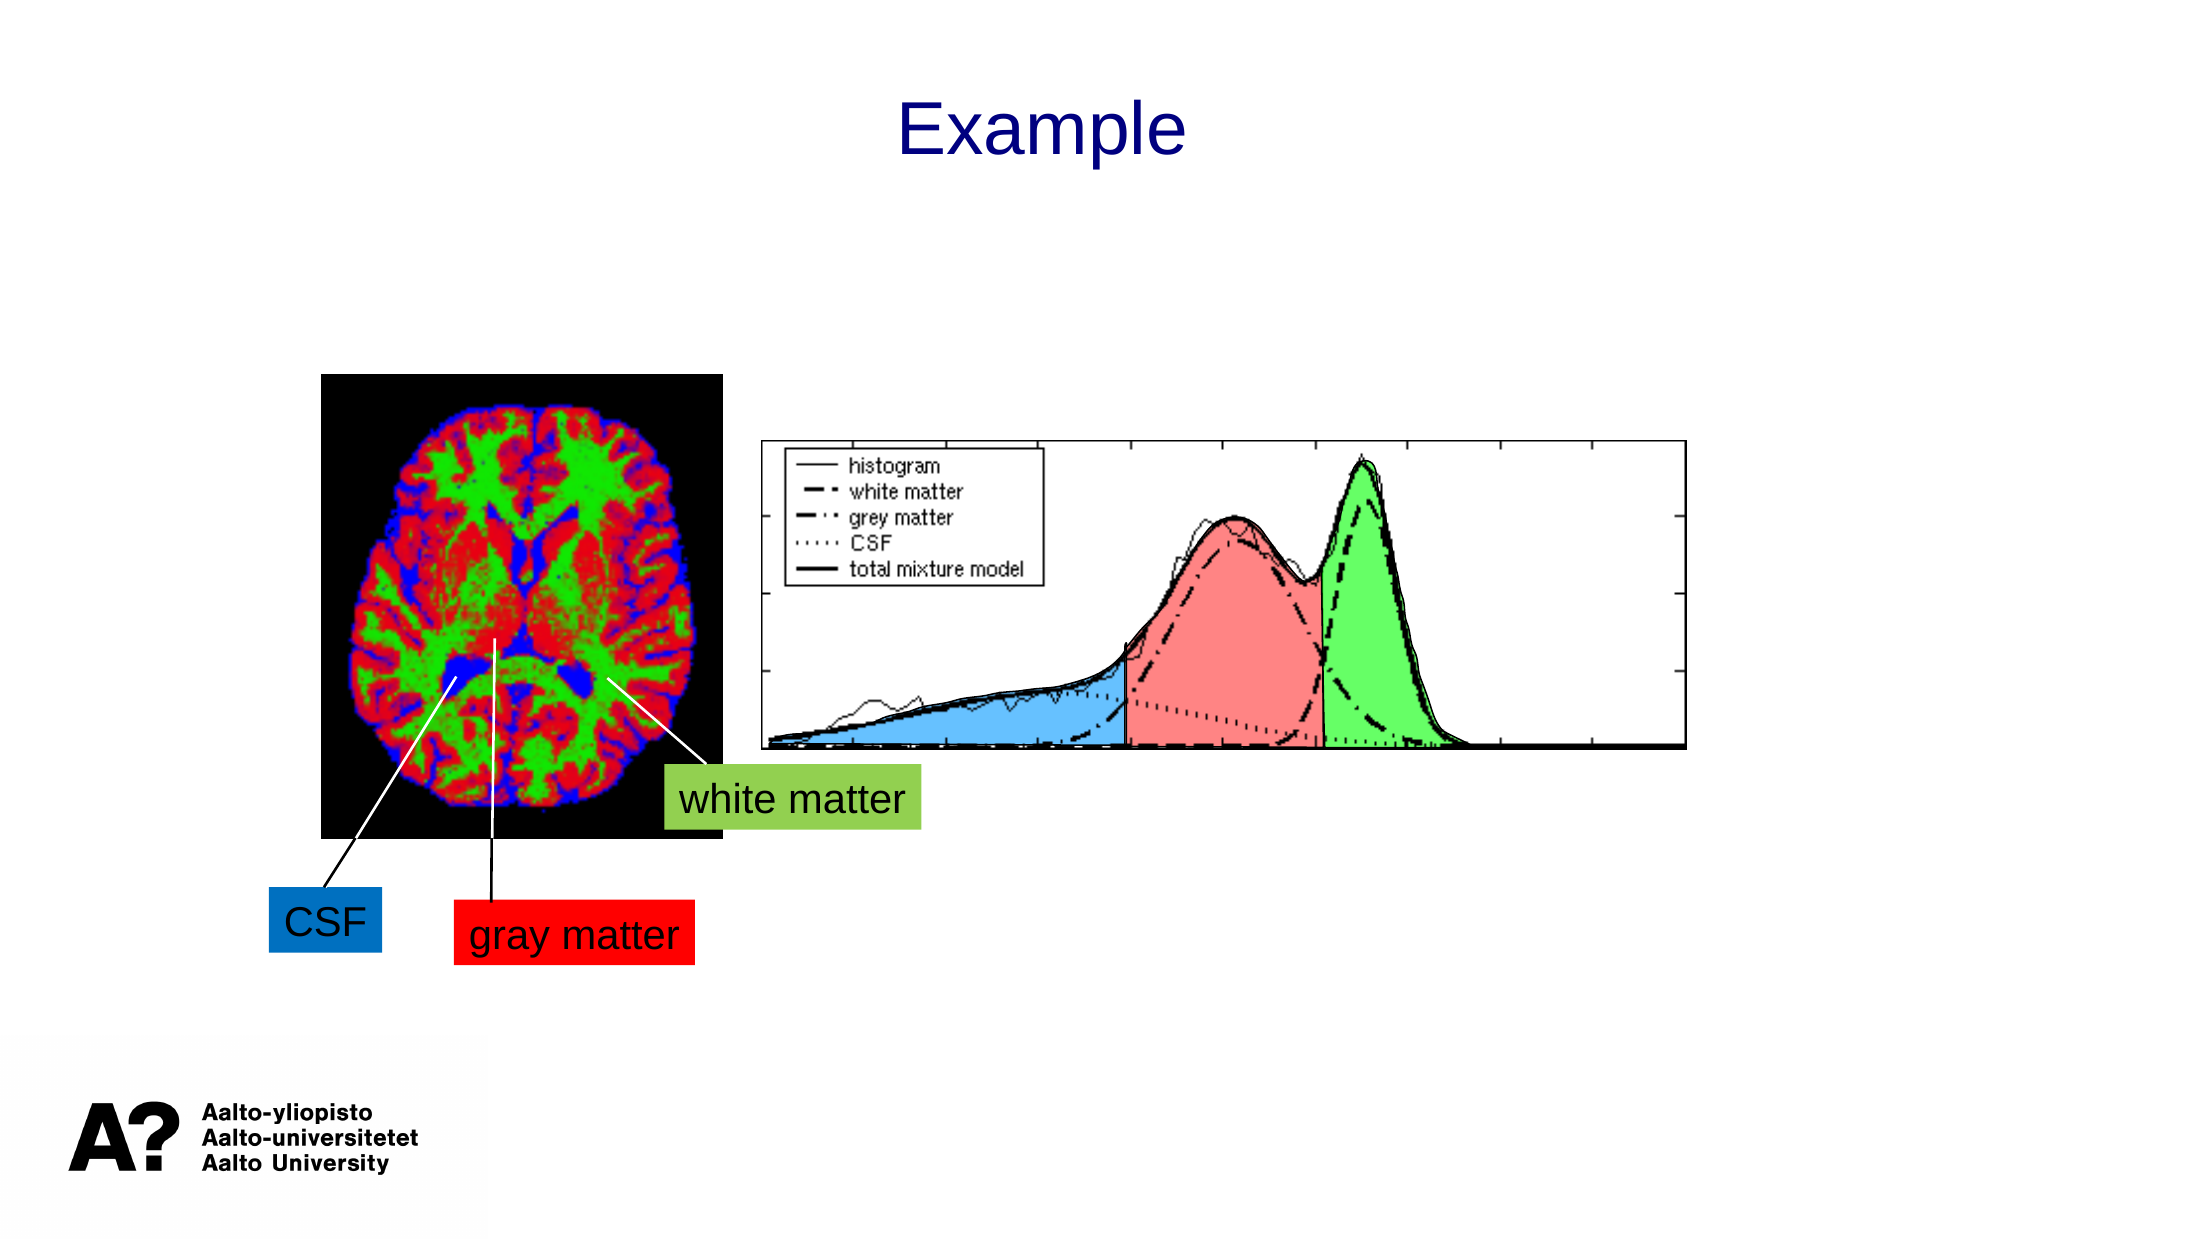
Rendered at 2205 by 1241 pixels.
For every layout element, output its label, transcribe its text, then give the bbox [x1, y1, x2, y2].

picture [0, 1035, 488, 1239]
picture [321, 374, 723, 840]
text_box gray matter [453, 899, 695, 966]
text_box CSF [268, 887, 383, 953]
picture [761, 440, 1687, 751]
title Example [386, 65, 1699, 179]
text_box white matter [664, 764, 922, 830]
